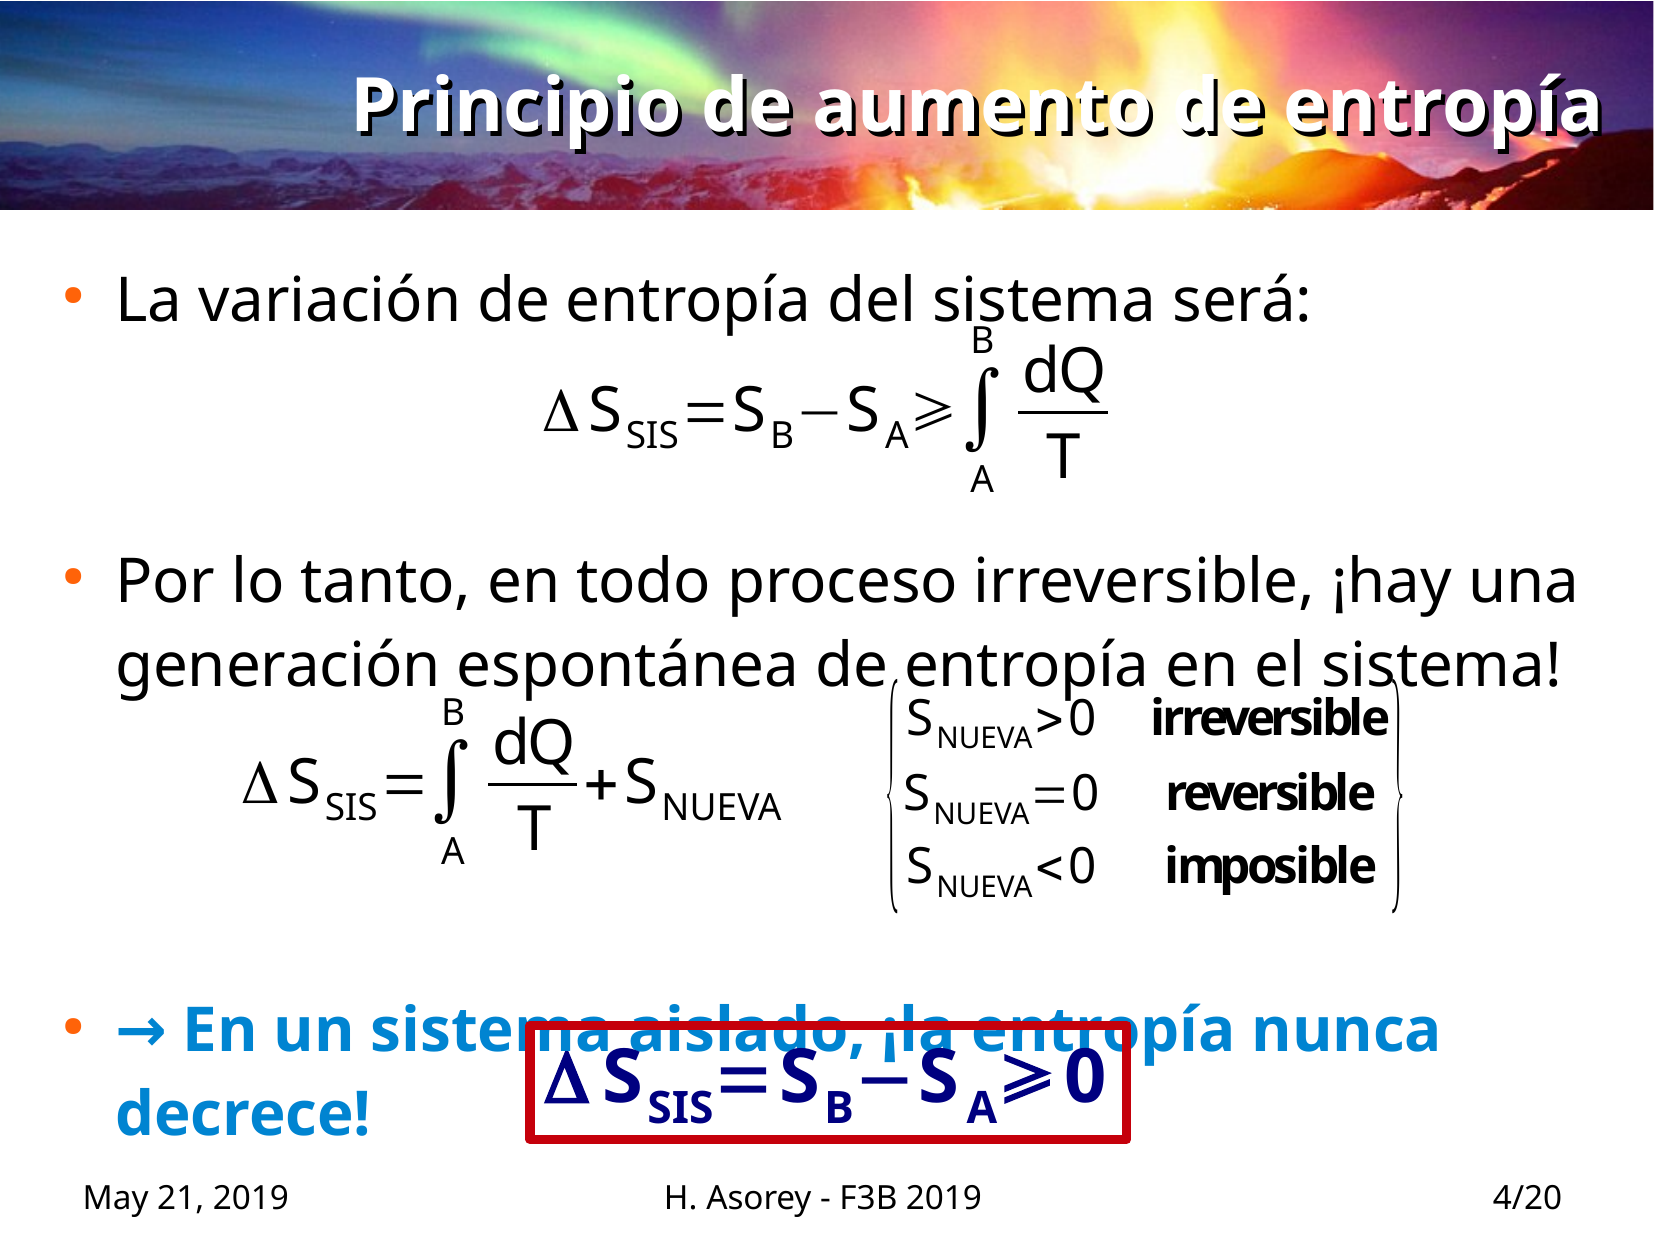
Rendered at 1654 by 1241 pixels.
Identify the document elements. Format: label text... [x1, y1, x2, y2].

chart [878, 677, 1417, 916]
list La variación de entropía del sistema será: Por lo tanto, en todo proceso irreversible, ¡hay una generación espontánea de entropía en el sistema! → En un sistema aislado, ¡la entropía nunca decrece! [45, 255, 1606, 1156]
picture [0, 1, 1654, 210]
title Principio de aumento de entropía [45, 15, 1606, 191]
chart [534, 317, 1117, 502]
chart [534, 1030, 1122, 1135]
chart [233, 689, 788, 874]
